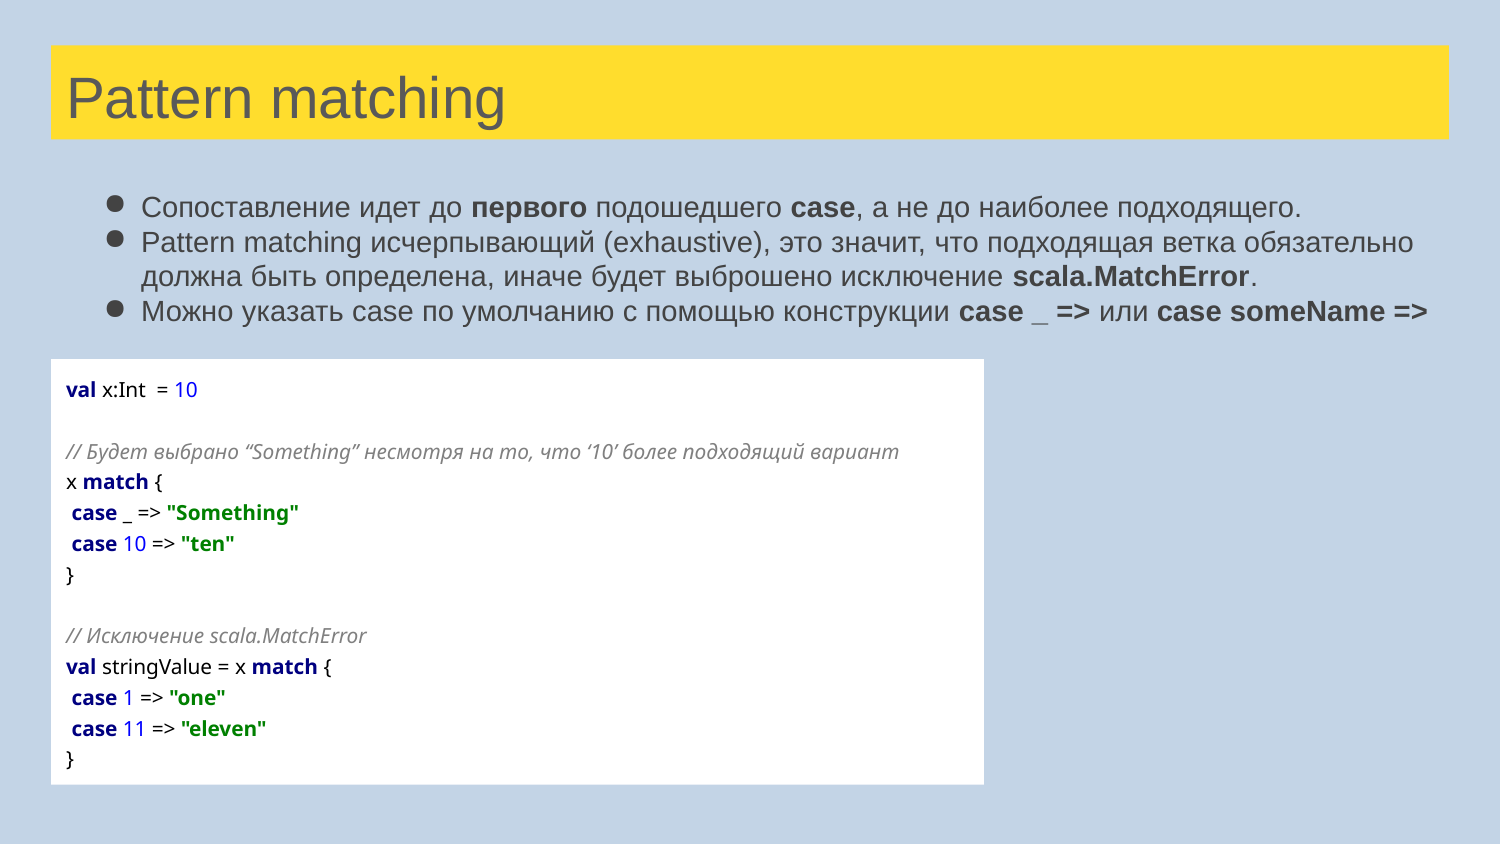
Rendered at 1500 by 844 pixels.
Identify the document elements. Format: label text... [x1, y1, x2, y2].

text_box Сопоставление идет до первого подошедшего case, а не до наиболее подходящего. Pattern matching исчерпывающий (exhaustive), это значит, что подходящая ветка обязательно должна быть определена, иначе будет выброшено исключение scala.MatchError. Можно указать case по умолчанию c помощью конструкции case _ => или case someName => [51, 172, 1449, 818]
title Pattern matching [51, 45, 1449, 140]
text_box val x:Int = 10 // Будет выбрано “Something” несмотря на то, что ‘10’ более подходящий вариант x match { case _ => "Something" case 10 => "ten" } // Исключение scala.MatchError val stringValue = x match { case 1 => "one" case 11 => "eleven" } [51, 359, 984, 785]
